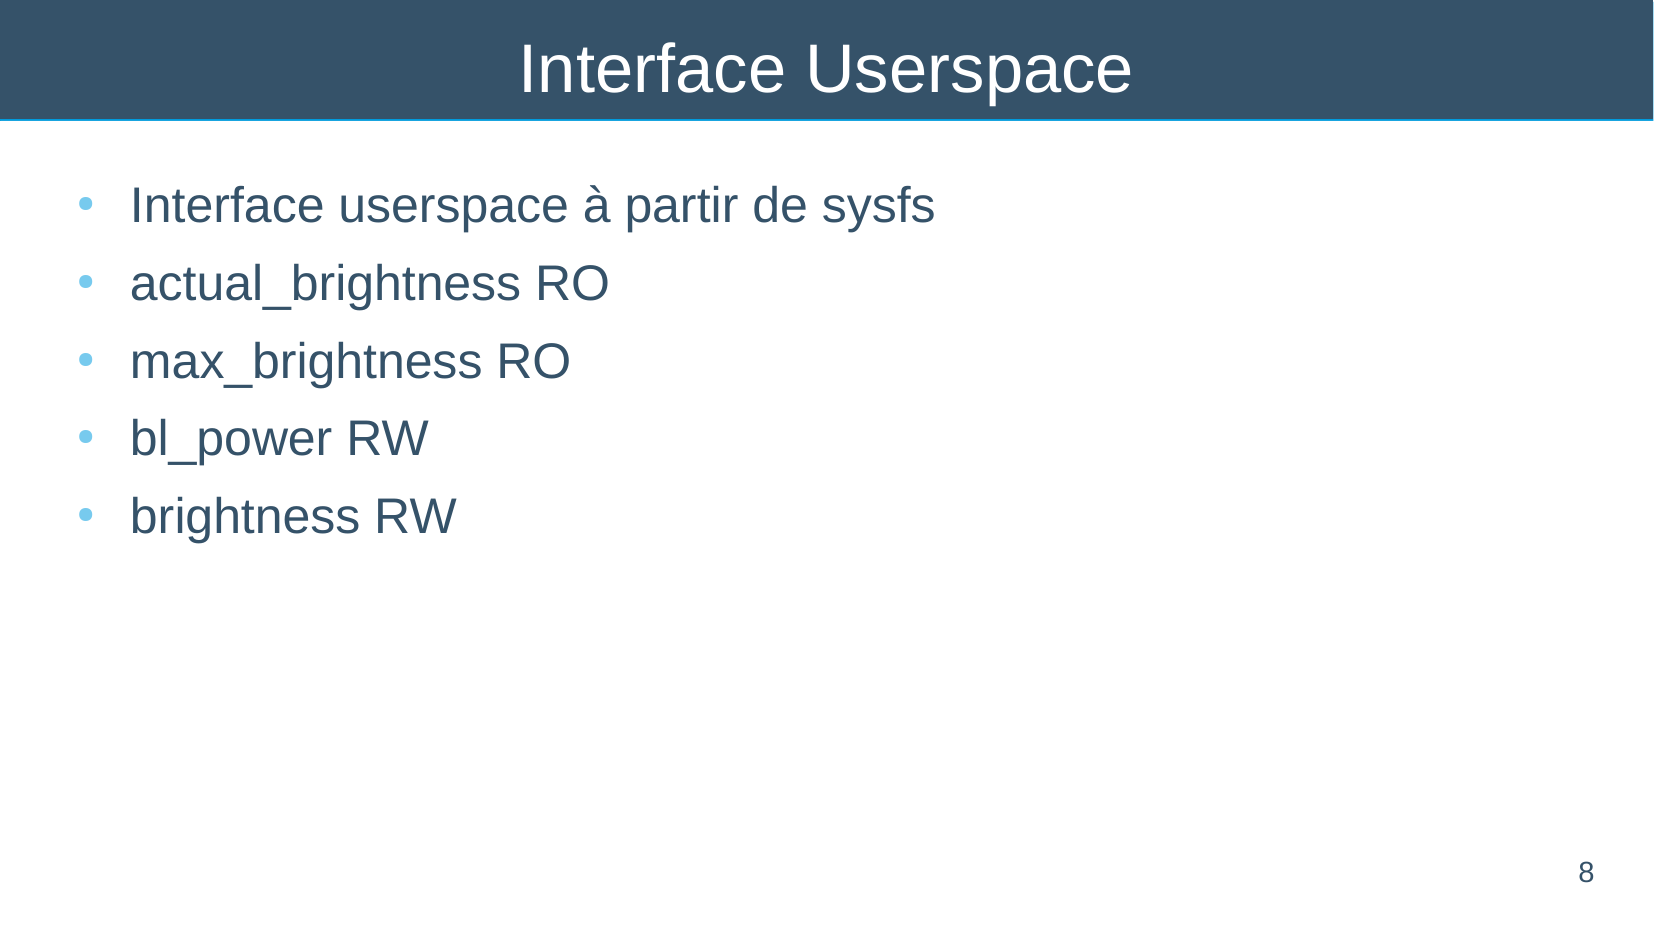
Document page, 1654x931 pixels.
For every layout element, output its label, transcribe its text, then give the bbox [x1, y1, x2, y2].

title Interface Userspace [59, 29, 1595, 108]
list Interface userspace à partir de sysfs actual_brightness RO max_brightness RO bl_power RW brightness RW [59, 177, 1595, 768]
